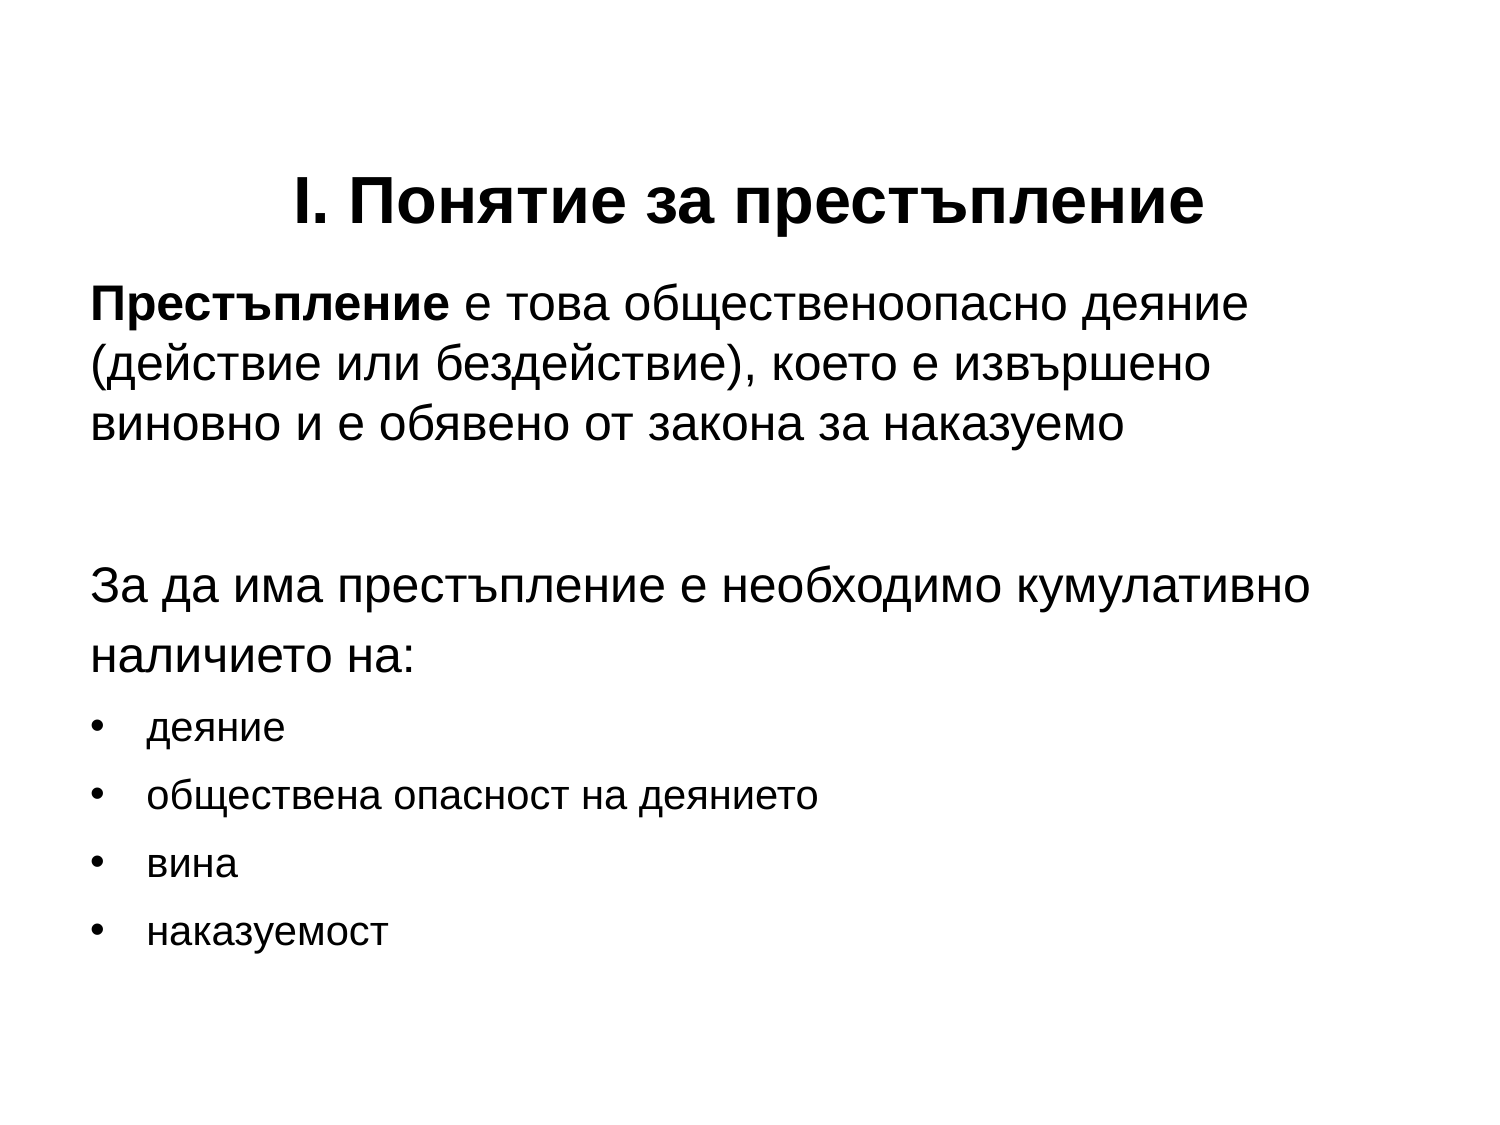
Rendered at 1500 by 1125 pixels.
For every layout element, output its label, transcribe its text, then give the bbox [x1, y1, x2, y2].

title І. Понятие за престъпление [75, 45, 1426, 233]
list Престъпление е това общественоопасно деяние (действие или бездействие), което е извършено виновно и е обявено от закона за наказуемо За да има престъпление е необходимо кумулативно наличието на: деяние обществена опасност на деянието вина наказуемост [75, 262, 1426, 1005]
